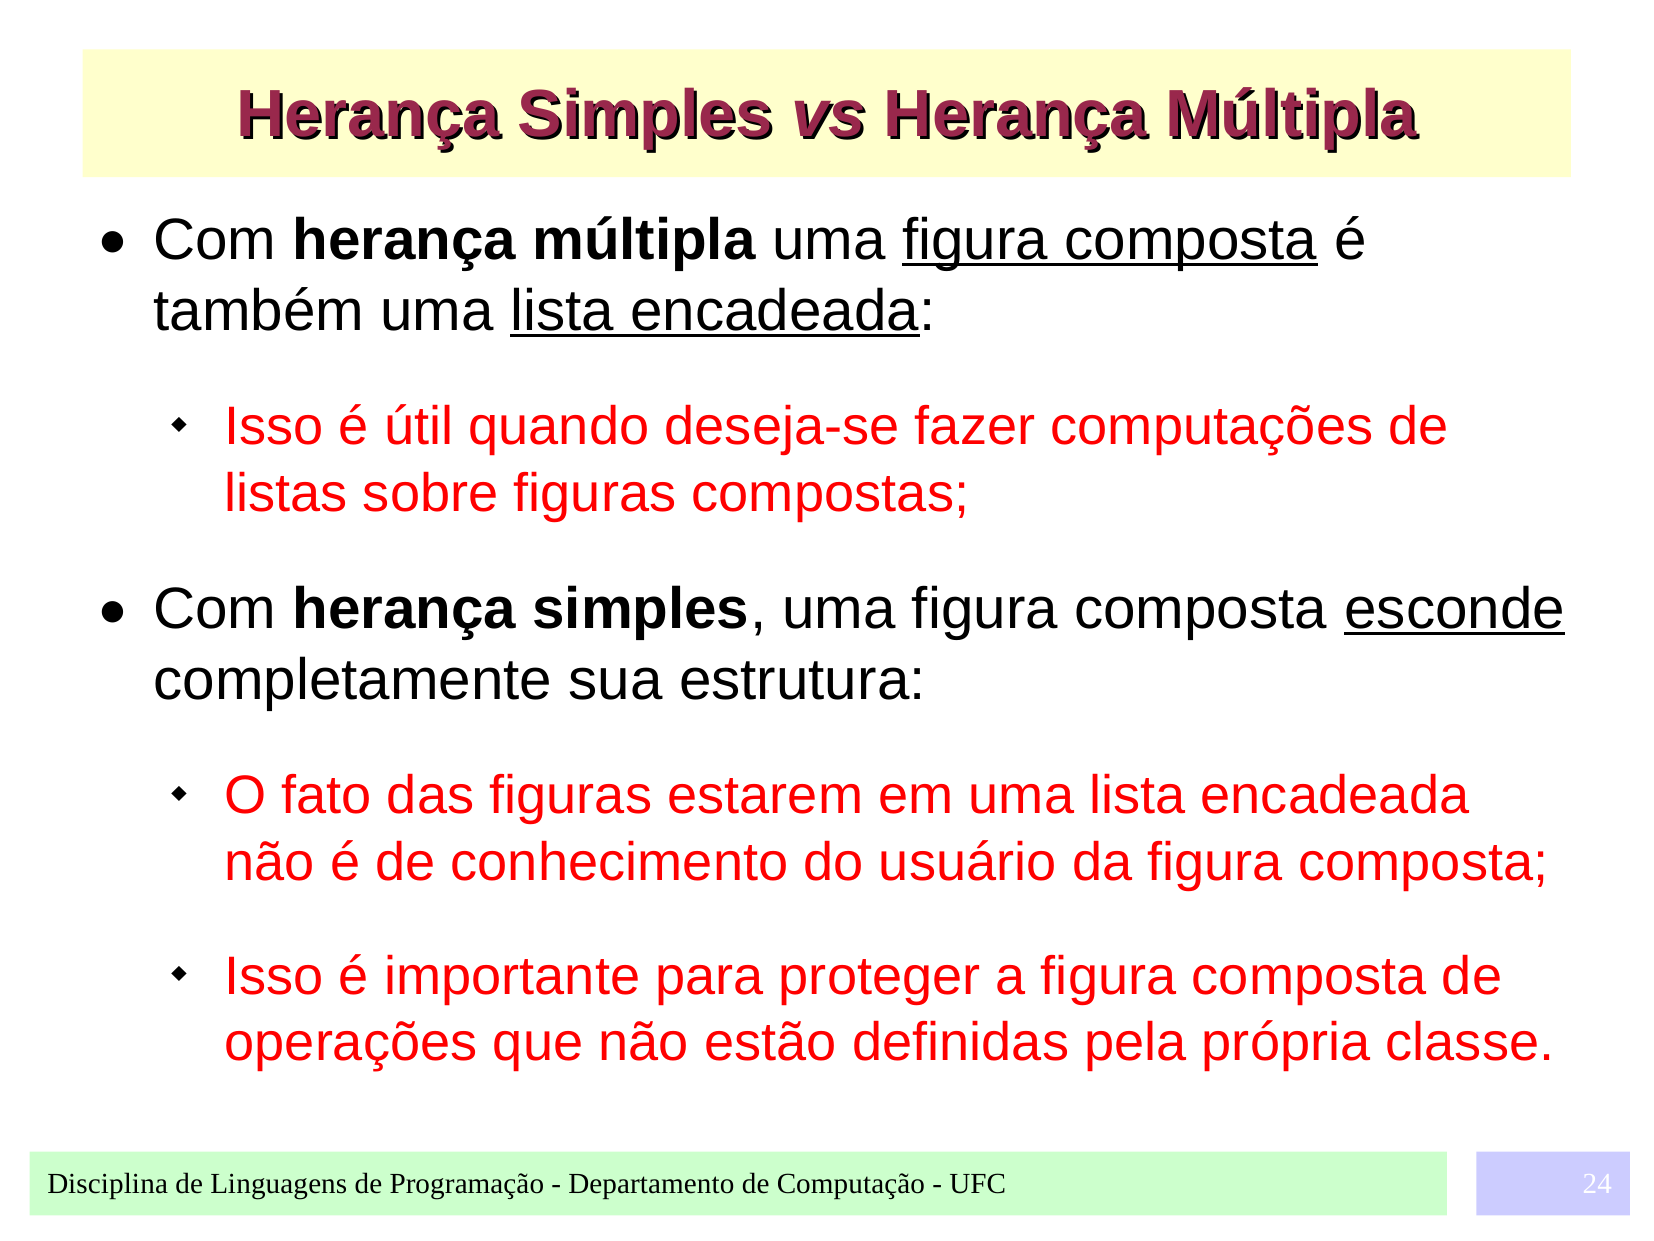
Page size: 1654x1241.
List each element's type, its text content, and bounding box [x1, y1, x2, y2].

list Com herança múltipla uma figura composta é também uma lista encadeada: Isso é útil quando deseja-se fazer computações de listas sobre figuras compostas; Com herança simples, uma figura composta esconde completamente sua estrutura: O fato das figuras estarem em uma lista encadeada não é de conhecimento do usuário da figura composta; Isso é importante para proteger a figura composta de operações que não estão definidas pela própria classe. [82, 206, 1571, 1137]
title Herança Simples vs Herança Múltipla [82, 49, 1571, 178]
